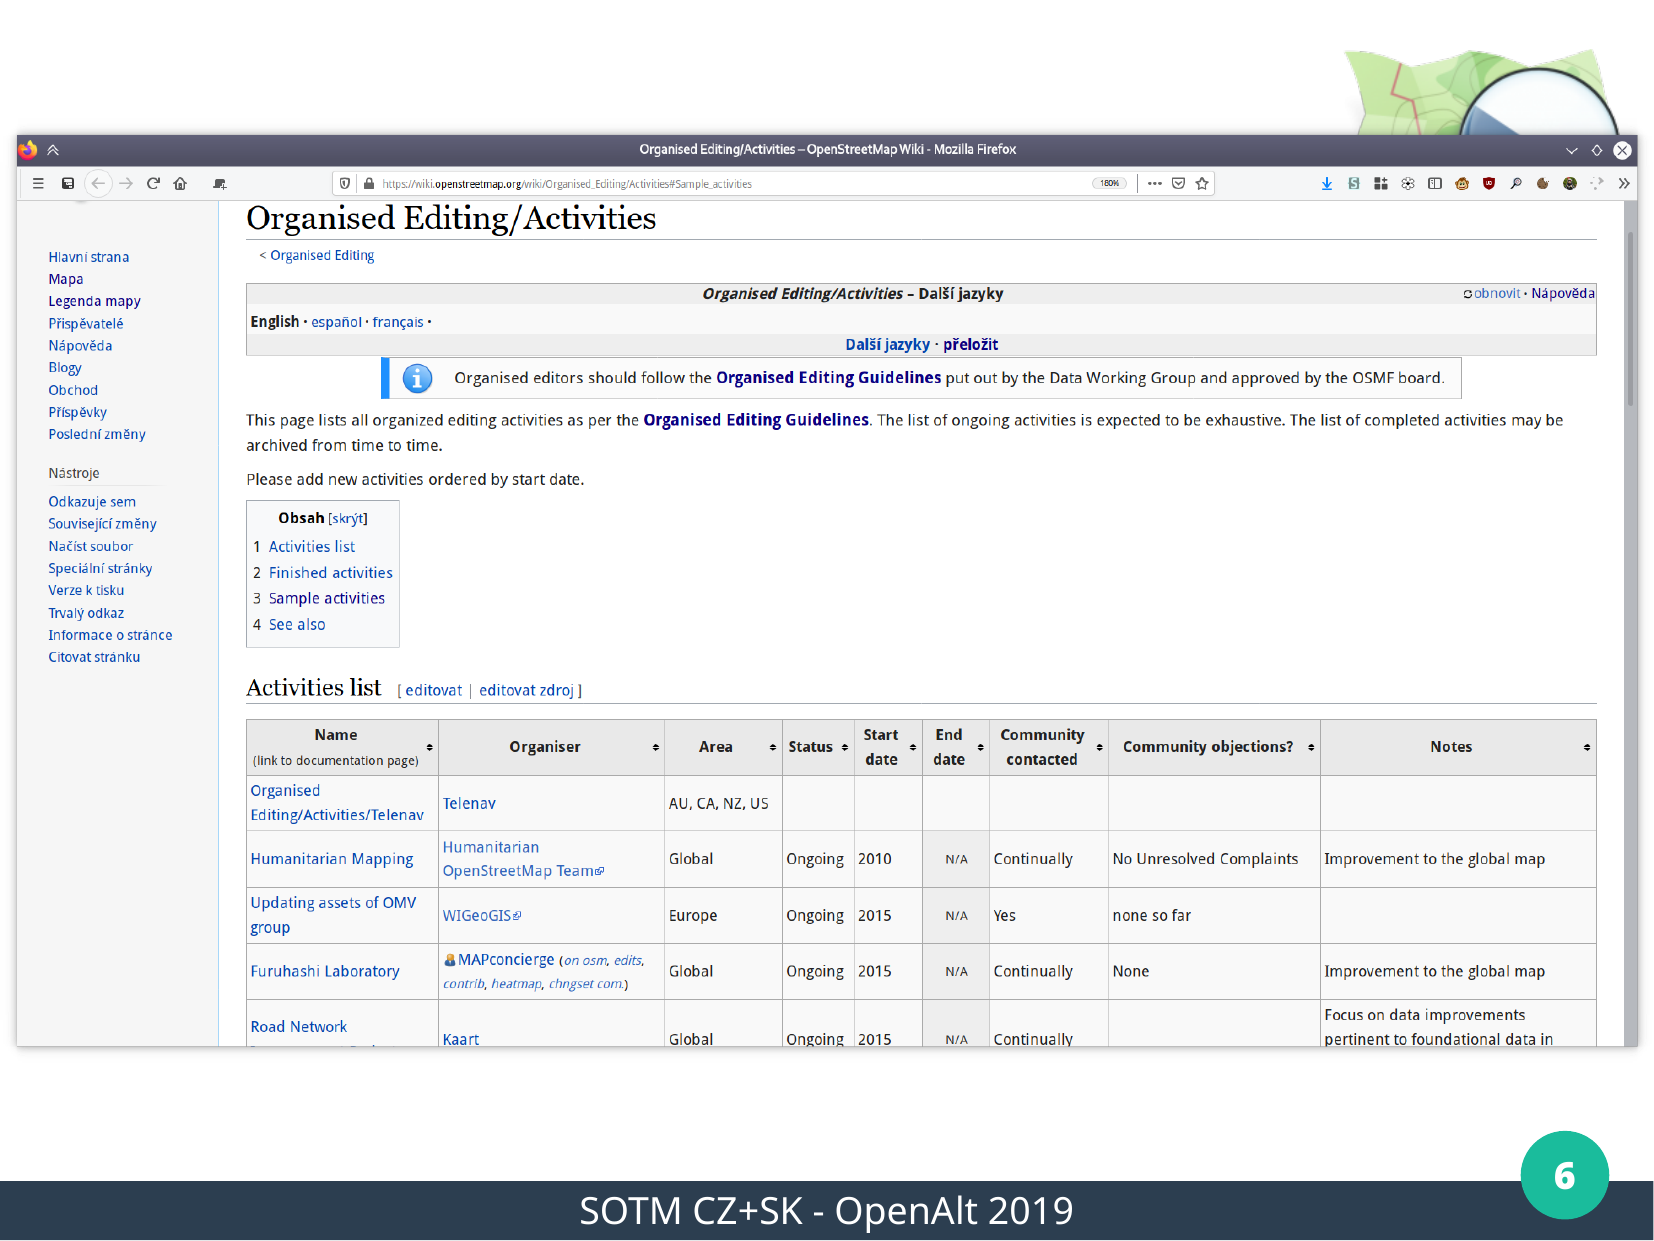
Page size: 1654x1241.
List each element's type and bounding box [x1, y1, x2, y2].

picture [0, 49, 1654, 1063]
